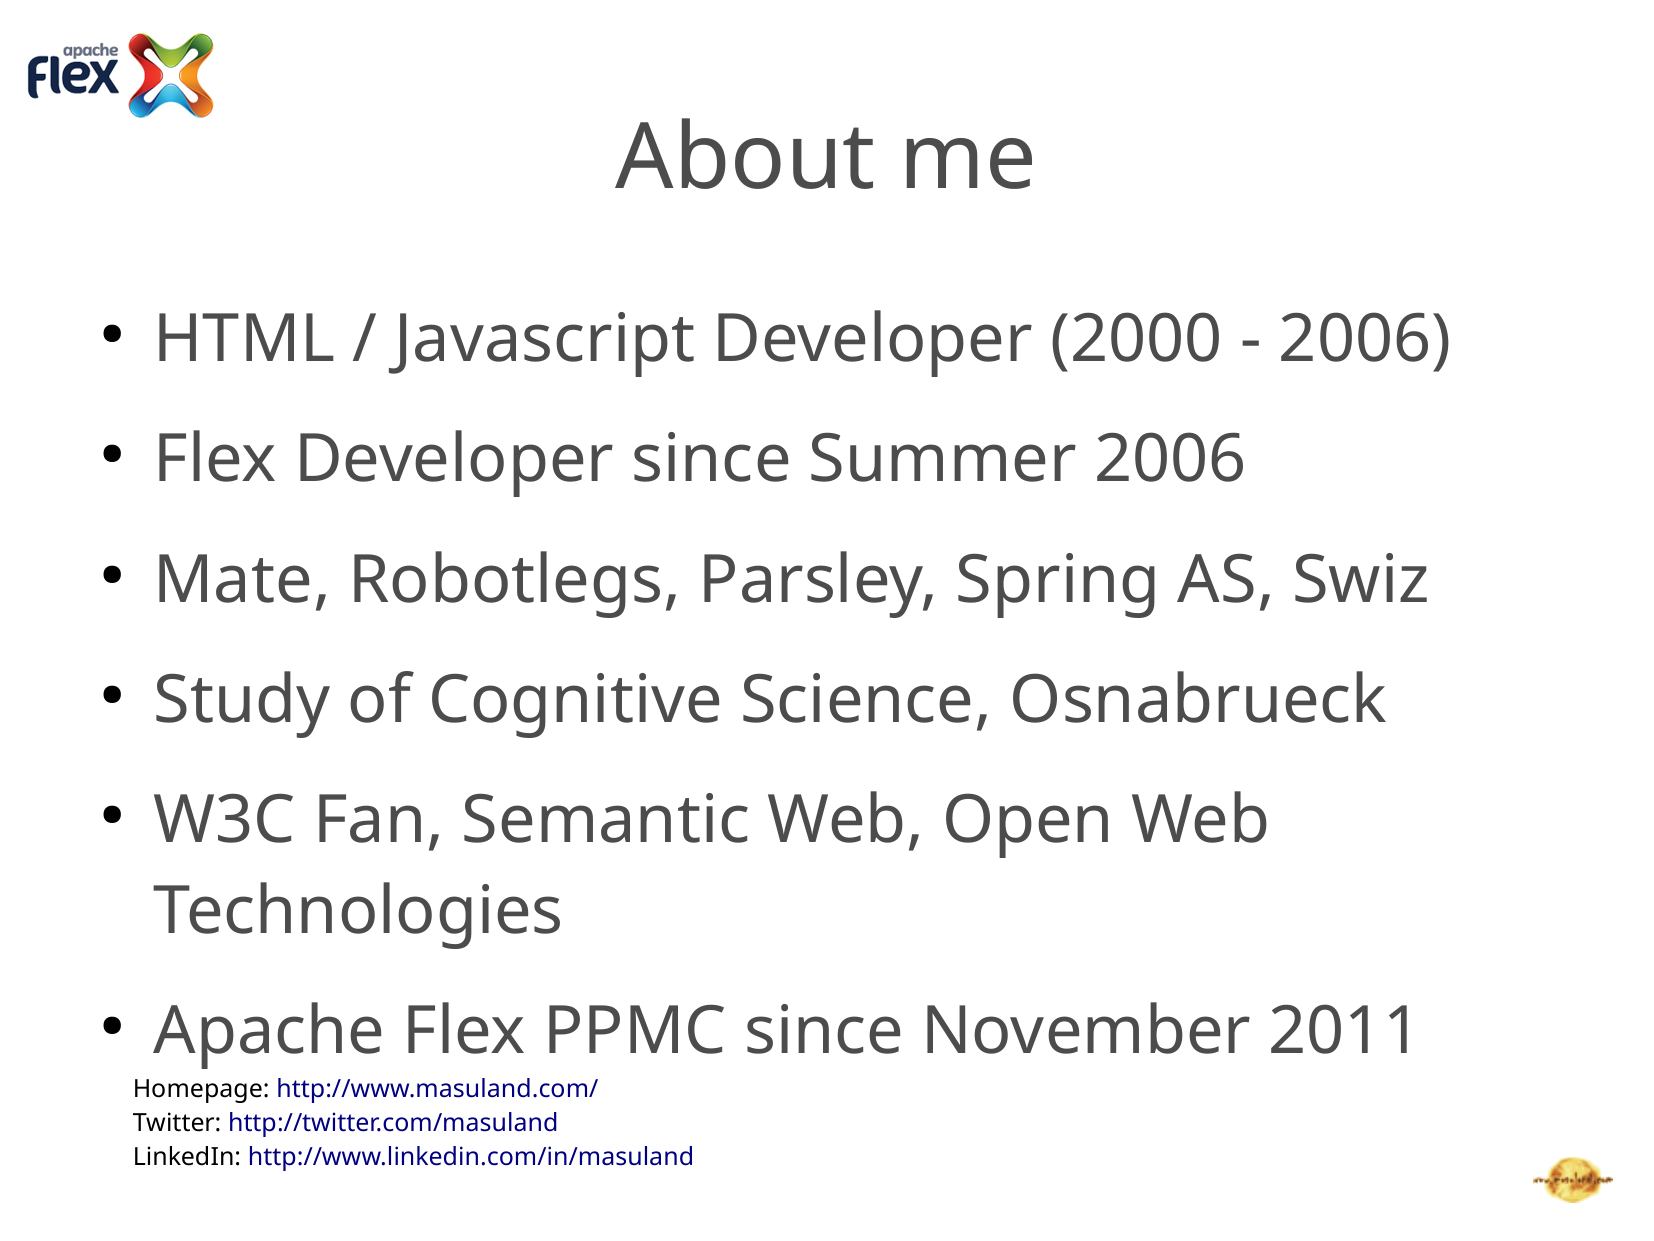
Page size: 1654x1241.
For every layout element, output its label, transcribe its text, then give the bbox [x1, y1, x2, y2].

picture [1533, 1157, 1613, 1203]
picture [25, 25, 215, 125]
title About me [82, 49, 1571, 257]
list HTML / Javascript Developer (2000 - 2006) Flex Developer since Summer 2006 Mate, Robotlegs, Parsley, Spring AS, Swiz Study of Cognitive Science, Osnabrueck W3C Fan, Semantic Web, Open Web Technologies Apache Flex PPMC since November 2011 [82, 290, 1571, 1109]
text_box Homepage: http://www.masuland.com/ Twitter: http://twitter.com/masuland LinkedIn: http://www.linkedin.com/in/masuland [118, 1062, 768, 1182]
